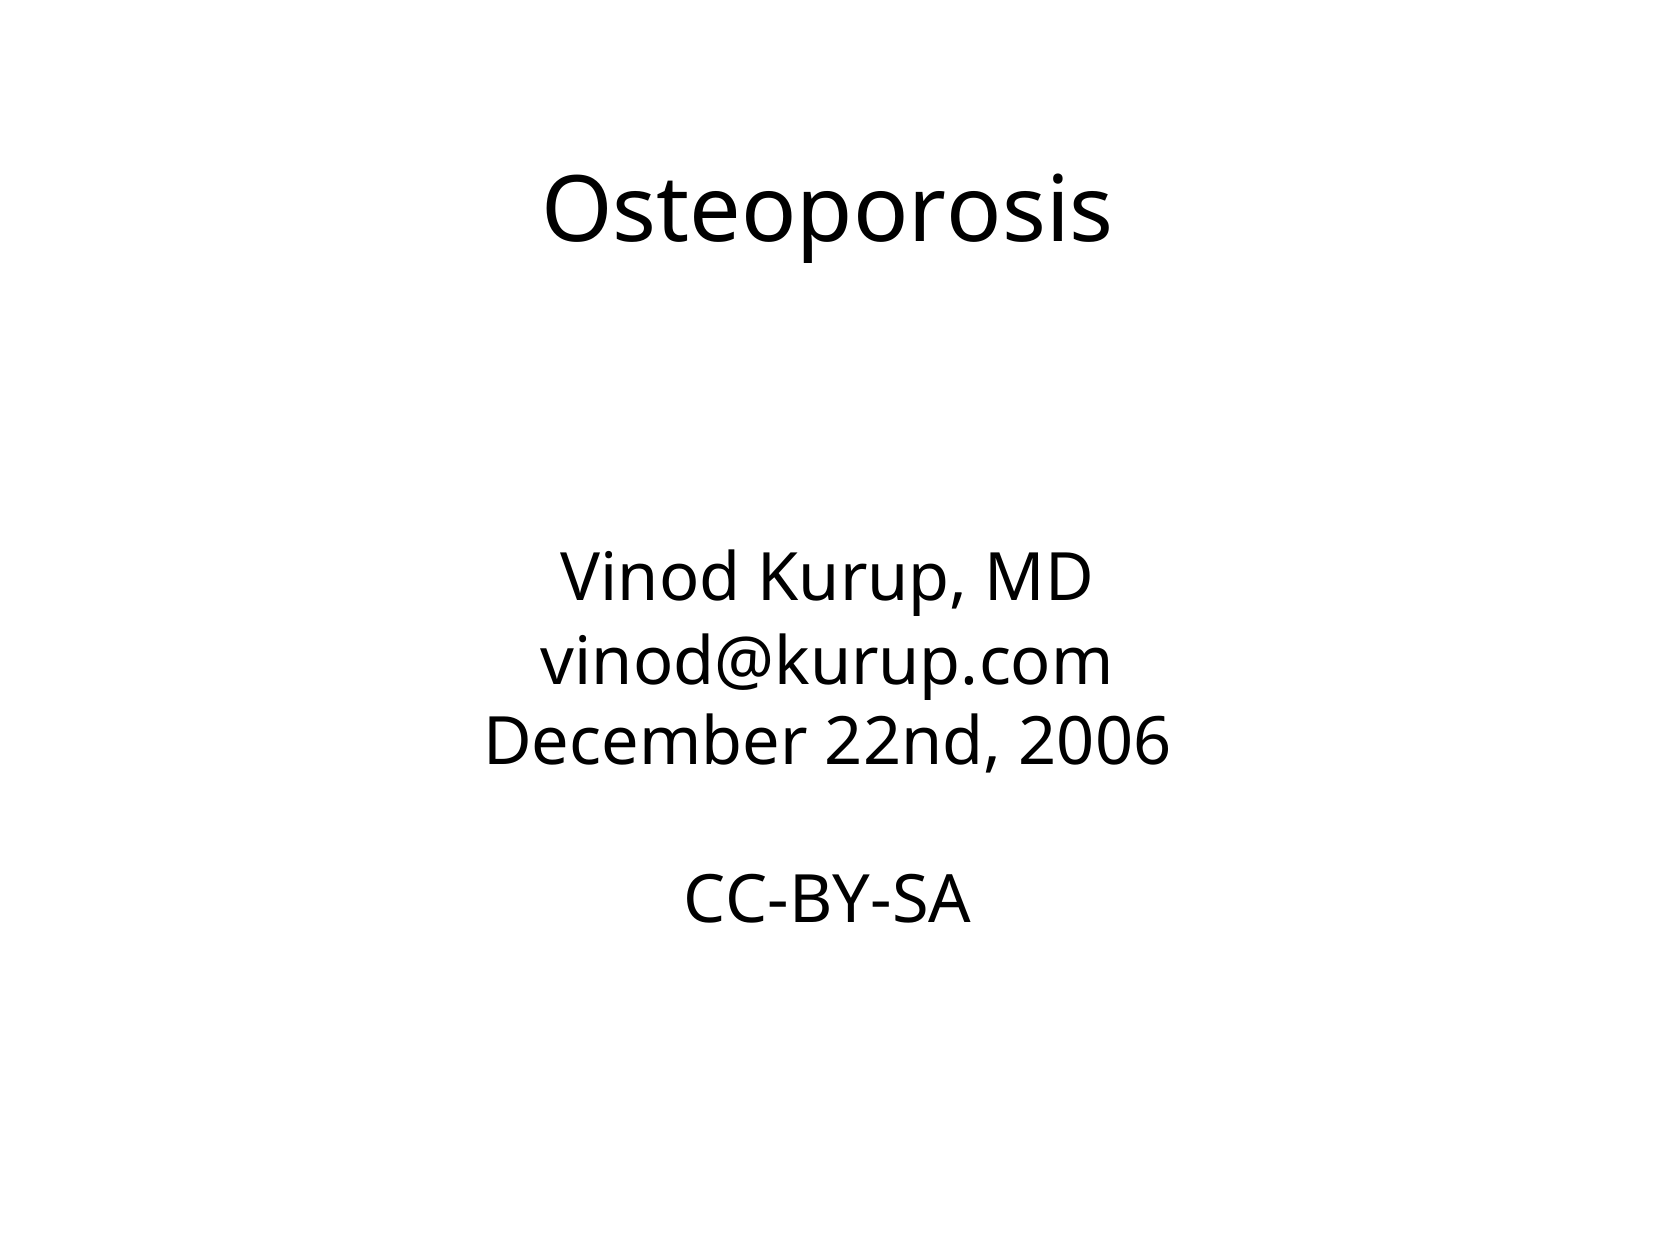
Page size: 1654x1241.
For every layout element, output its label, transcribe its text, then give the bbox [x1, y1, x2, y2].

subtitle Vinod Kurup, MD vinod@kurup.com December 22nd, 2006 CC-BY-SA [121, 556, 1534, 915]
title Osteoporosis [121, 155, 1534, 258]
